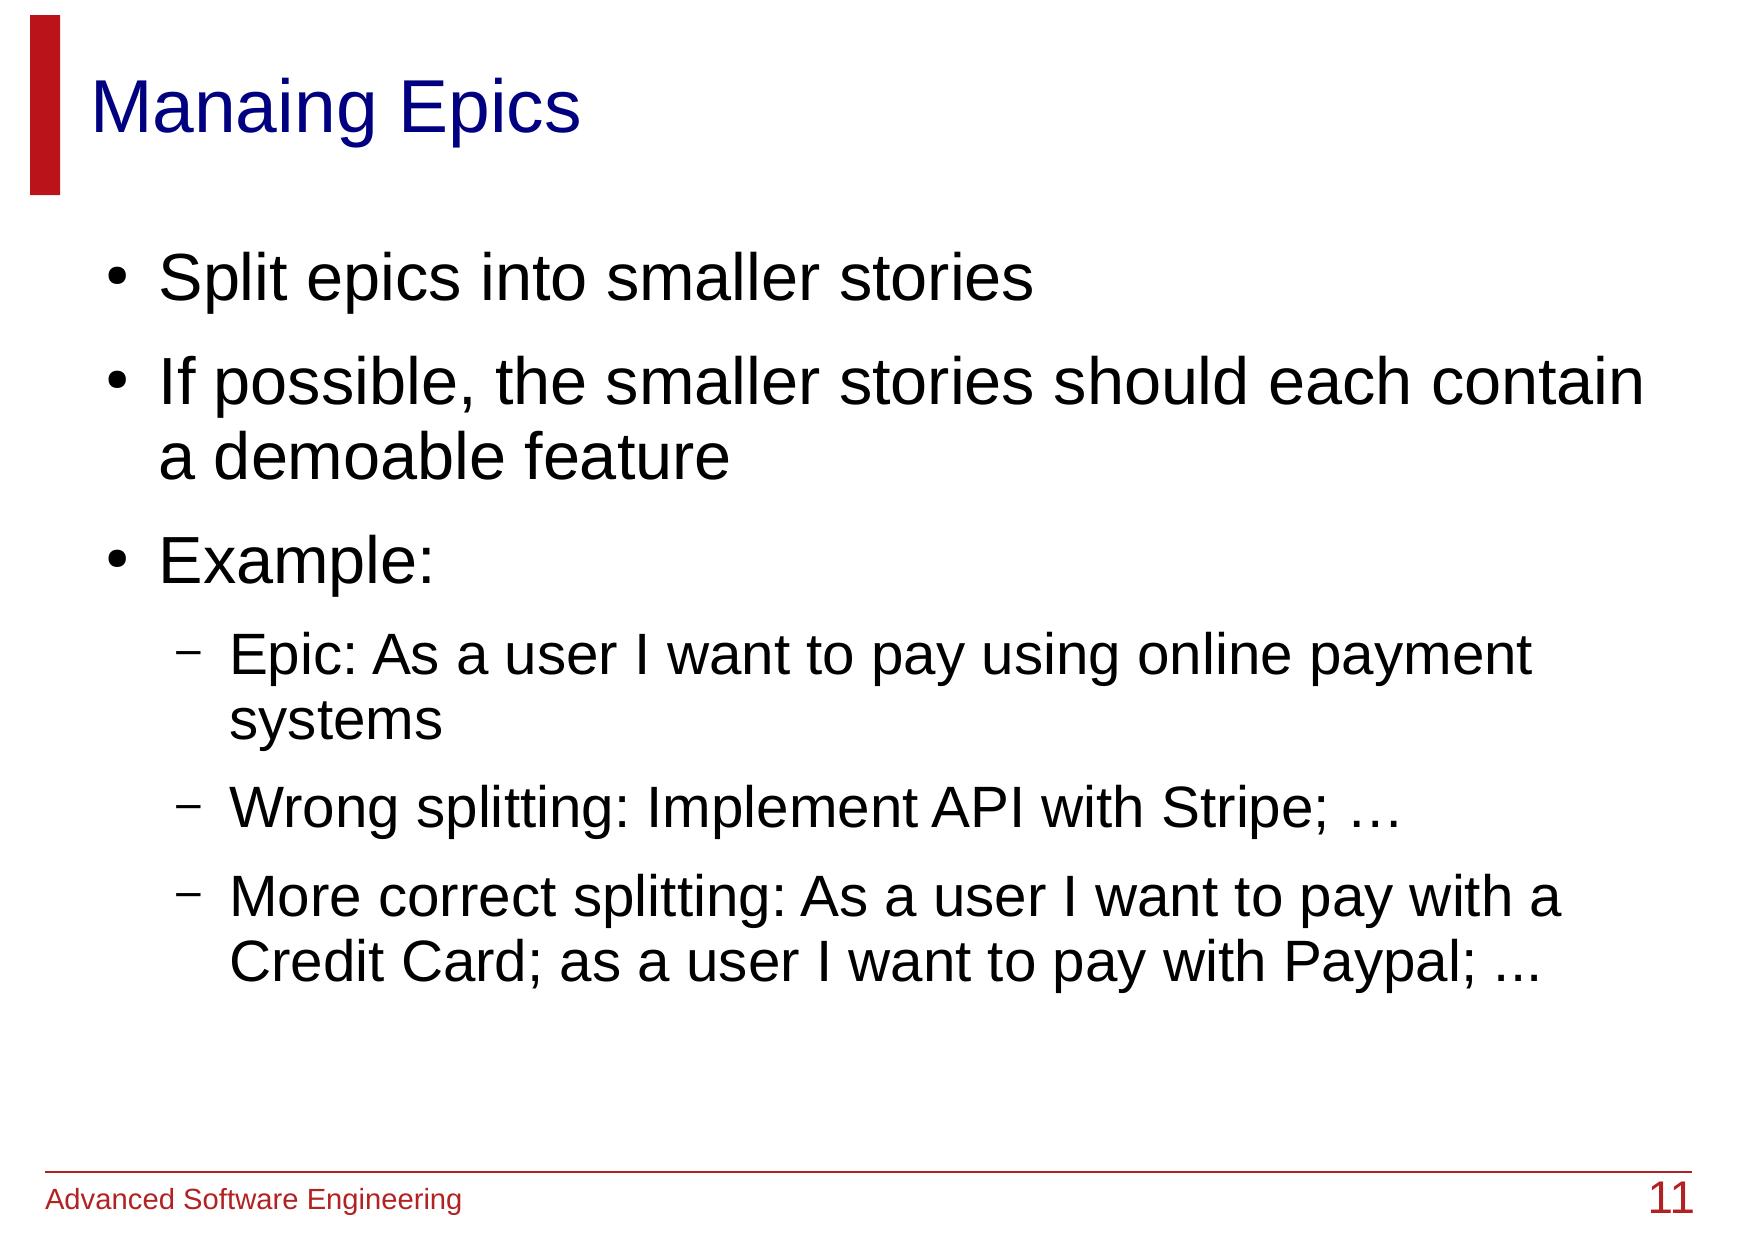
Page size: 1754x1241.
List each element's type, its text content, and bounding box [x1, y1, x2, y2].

title Manaing Epics [90, 17, 1696, 196]
list Split epics into smaller stories If possible, the smaller stories should each contain a demoable feature Example: Epic: As a user I want to pay using online payment systems Wrong splitting: Implement API with Stripe; … More correct splitting: As a user I want to pay with a Credit Card; as a user I want to pay with Paypal; ... [87, 240, 1696, 1130]
